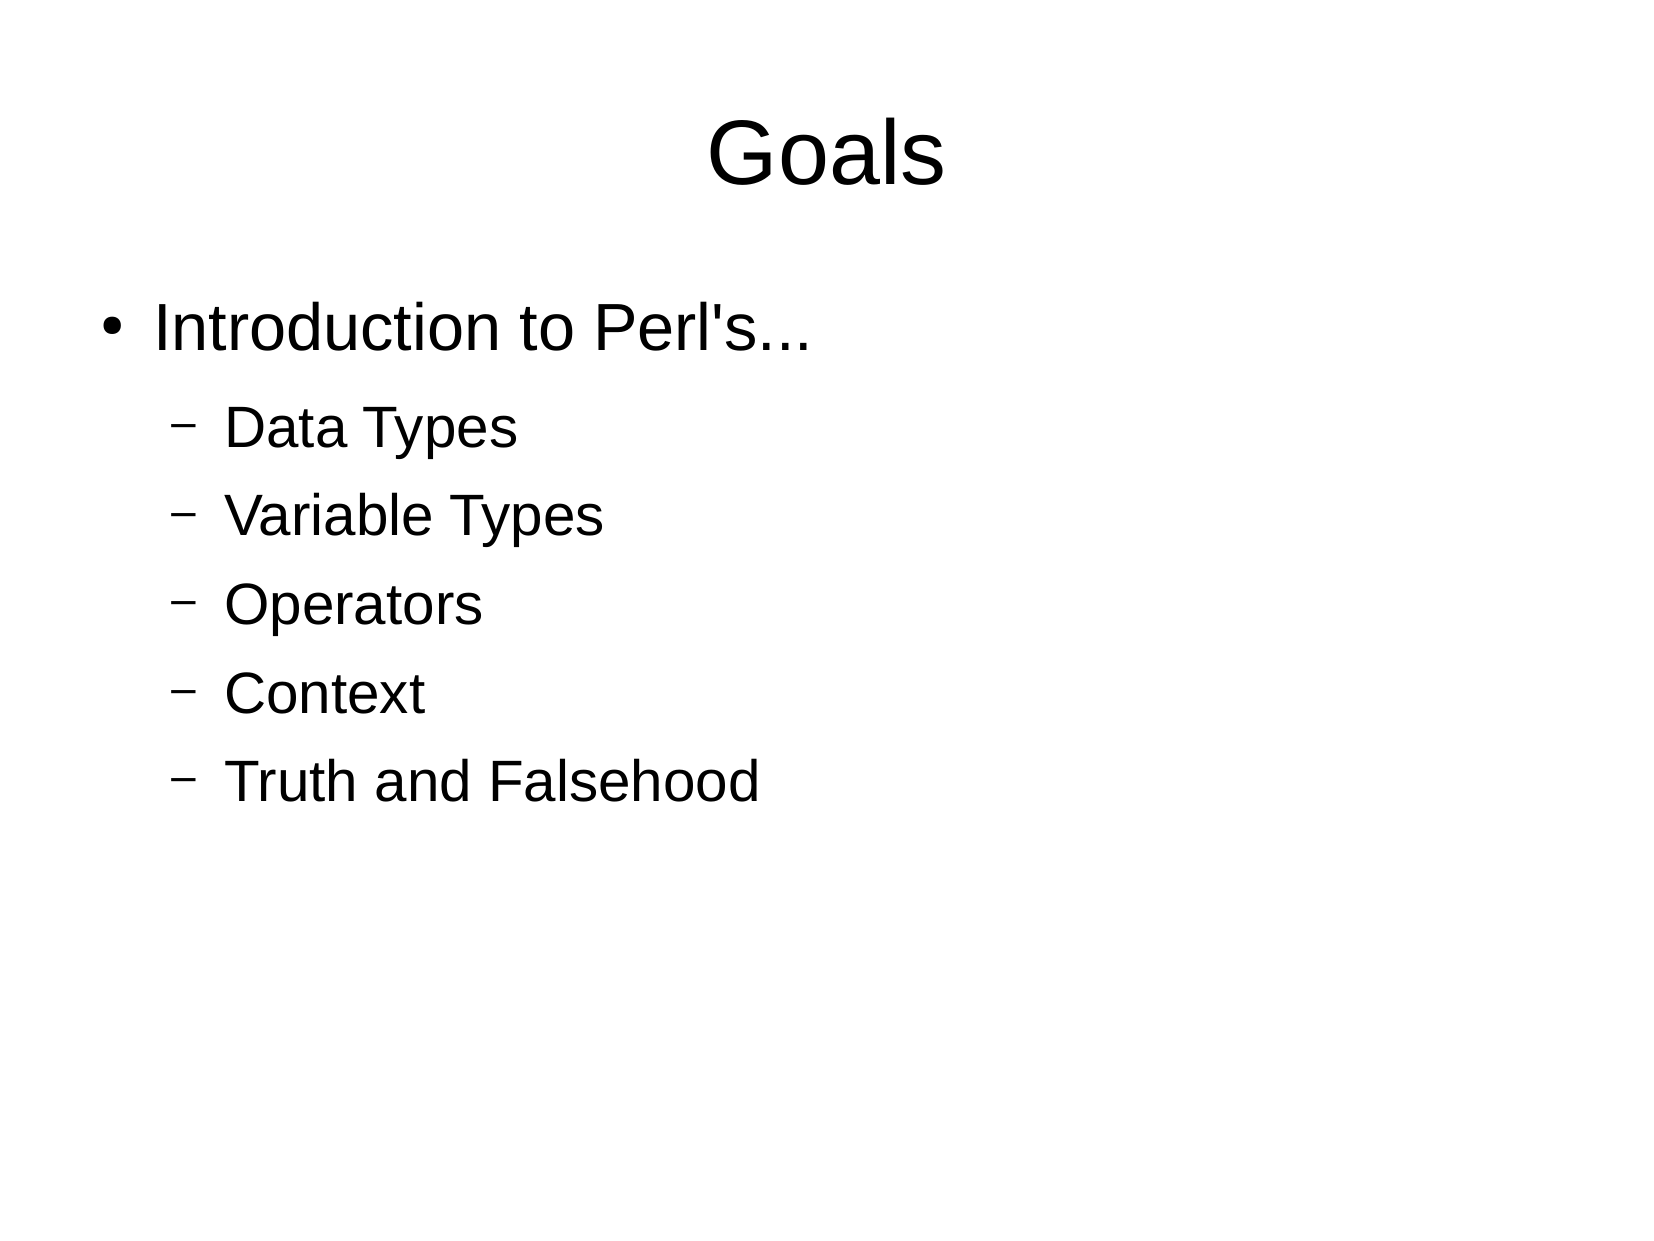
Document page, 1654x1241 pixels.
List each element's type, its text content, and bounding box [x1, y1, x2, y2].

list Introduction to Perl's... Data Types Variable Types Operators Context Truth and Falsehood [82, 290, 1571, 1010]
title Goals [82, 49, 1571, 257]
